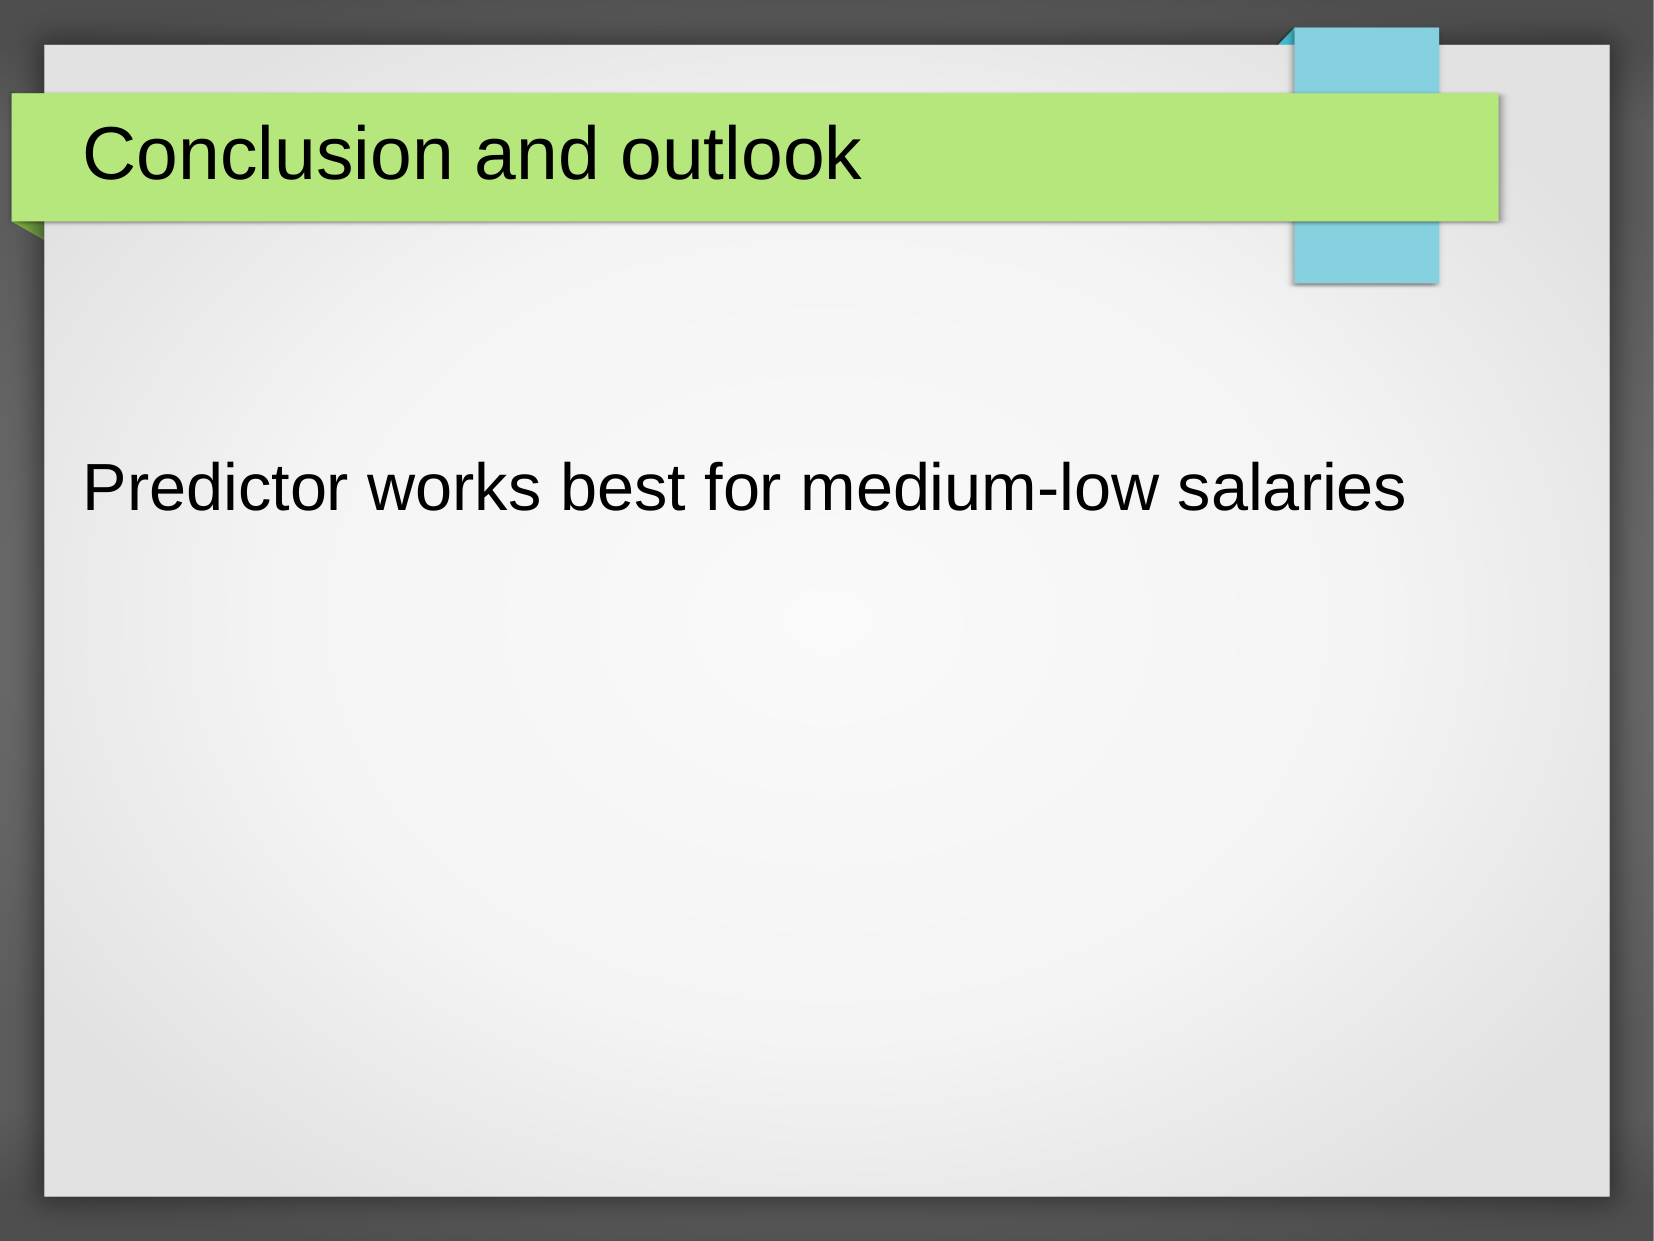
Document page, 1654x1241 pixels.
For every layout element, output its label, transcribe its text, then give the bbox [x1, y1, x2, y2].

picture [0, 0, 1654, 1241]
subtitle Predictor works best for medium-low salaries [82, 300, 1571, 1051]
title Conclusion and outlook [82, 94, 1264, 213]
